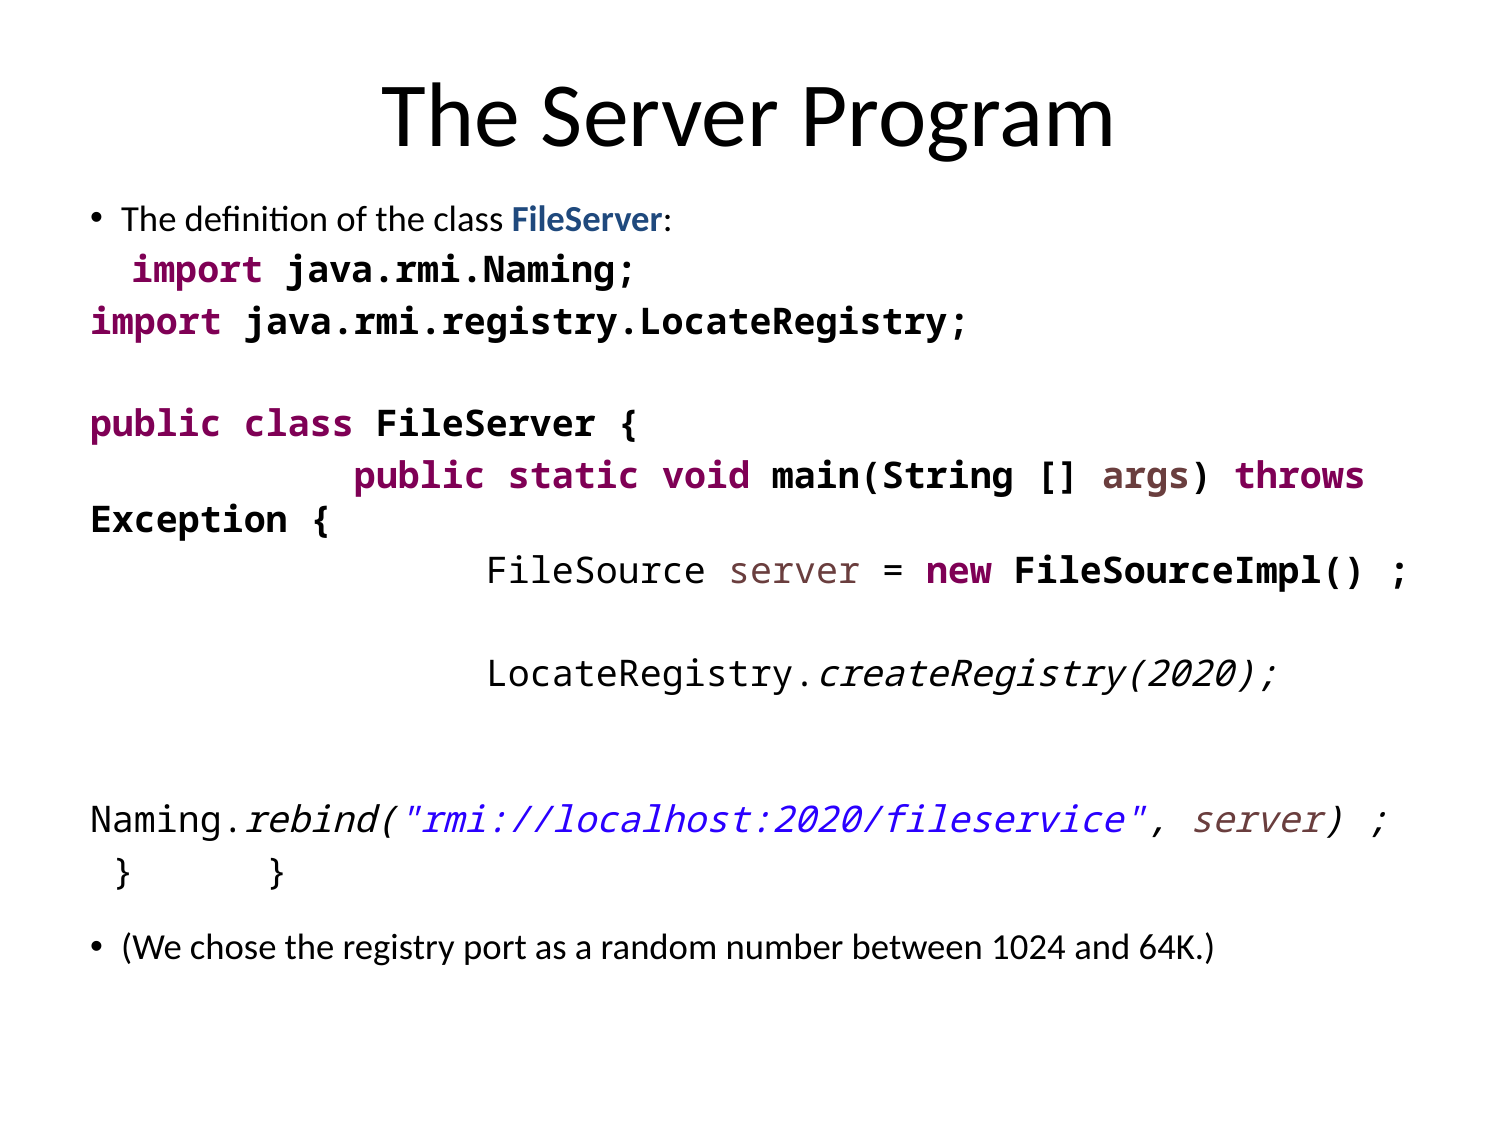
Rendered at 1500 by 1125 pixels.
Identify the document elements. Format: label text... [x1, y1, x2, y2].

list The definition of the class FileServer: import java.rmi.Naming; import java.rmi.registry.LocateRegistry; public class FileServer { public static void main(String [] args) throws Exception { FileSource server = new FileSourceImpl() ; LocateRegistry.createRegistry(2020); Naming.rebind("rmi://localhost:2020/fileservice", server) ; } } (We chose the registry port as a random number between 1024 and 64K.) [75, 187, 1463, 1000]
title The Server Program [75, 45, 1425, 175]
